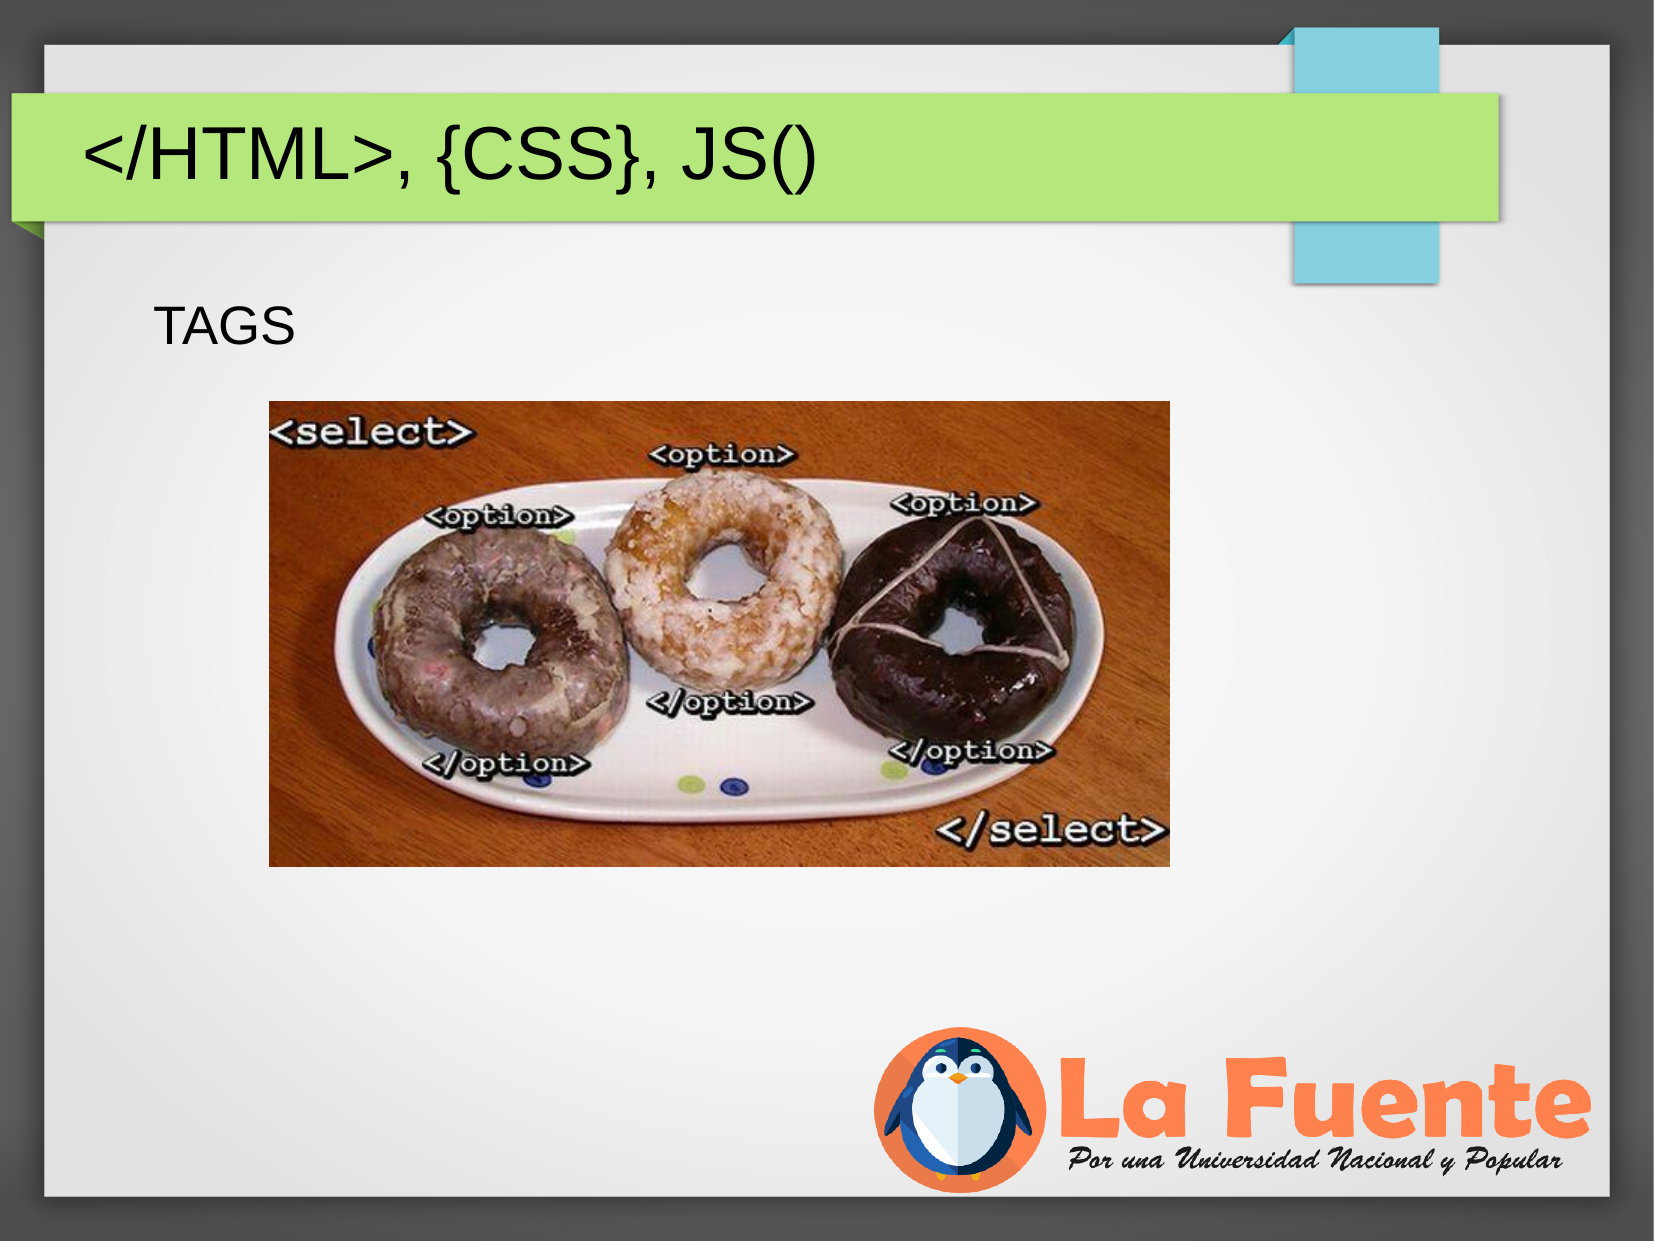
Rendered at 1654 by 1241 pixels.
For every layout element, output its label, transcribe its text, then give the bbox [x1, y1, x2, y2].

title </HTML>, {CSS}, JS() [82, 94, 1264, 213]
list TAGS [82, 295, 1571, 1015]
picture [0, 0, 1654, 1241]
